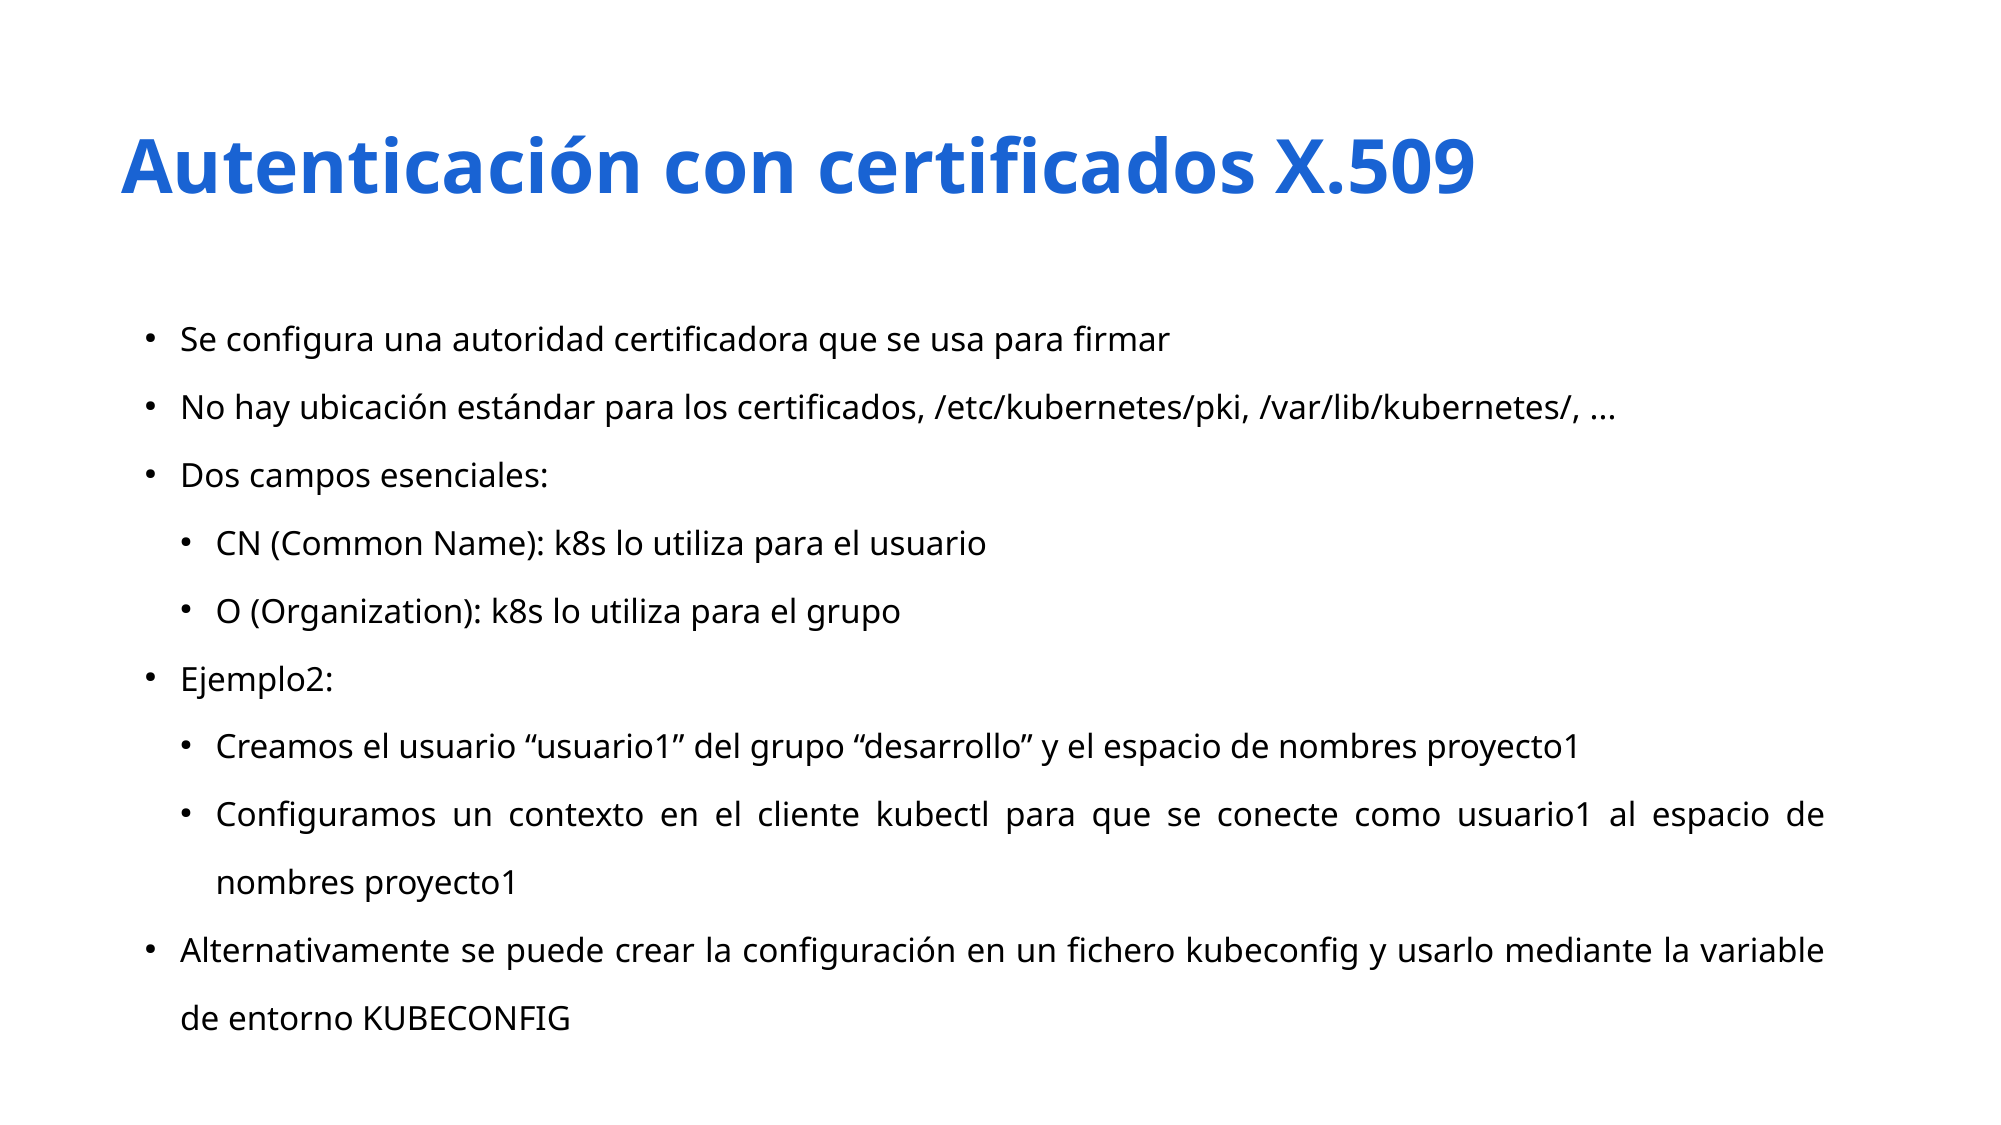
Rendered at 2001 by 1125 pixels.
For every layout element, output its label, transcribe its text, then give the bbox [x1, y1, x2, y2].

text_box Autenticación con certificados X.509 [106, 106, 1878, 293]
text_box Se configura una autoridad certificadora que se usa para firmar No hay ubicación estándar para los certificados, /etc/kubernetes/pki, /var/lib/kubernetes/, ... Dos campos esenciales: CN (Common Name): k8s lo utiliza para el usuario O (Organization): k8s lo utiliza para el grupo Ejemplo2: Creamos el usuario “usuario1” del grupo “desarrollo” y el espacio de nombres proyecto1 Configuramos un contexto en el cliente kubectl para que se conecte como usuario1 al espacio de nombres proyecto1 Alternativamente se puede crear la configuración en un fichero kubeconfig y usarlo mediante la variable de entorno KUBECONFIG [129, 286, 1843, 1110]
